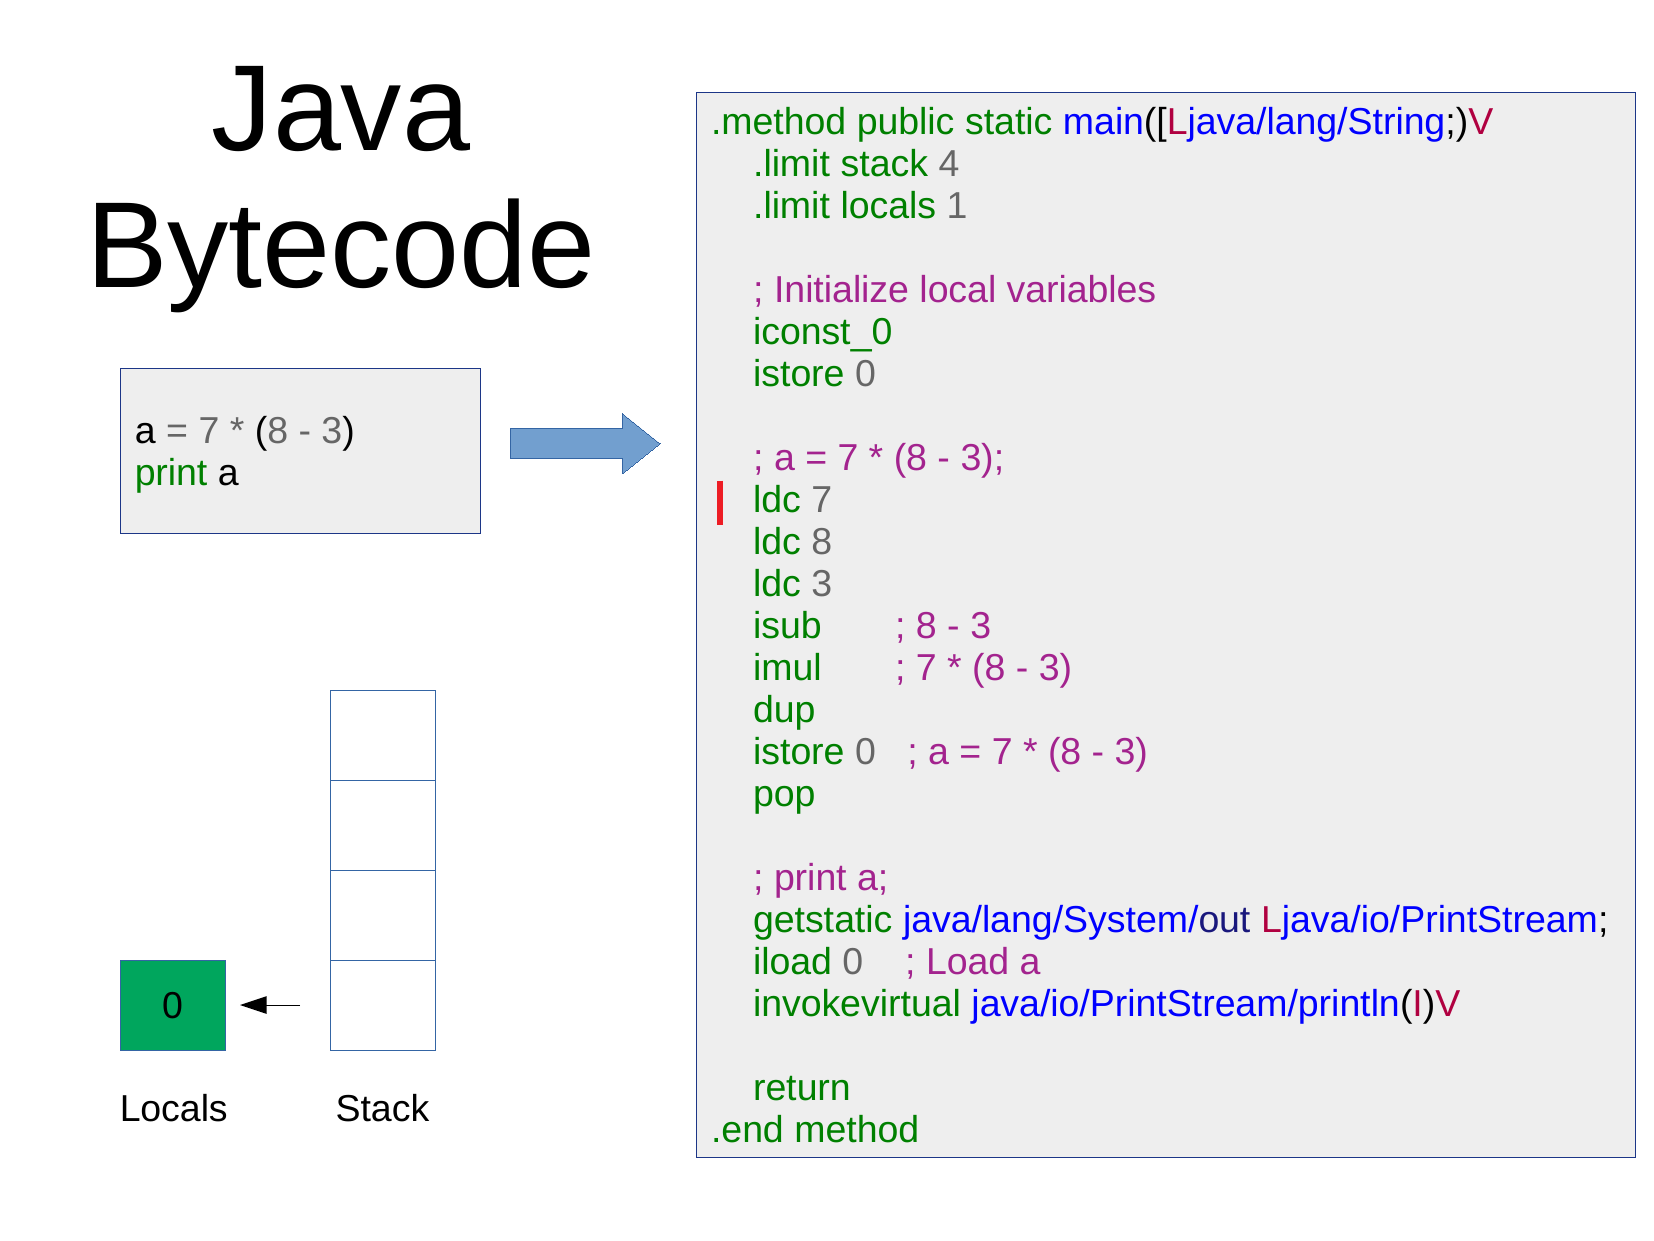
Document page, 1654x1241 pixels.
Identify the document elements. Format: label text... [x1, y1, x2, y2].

title Java Bytecode [0, 39, 683, 314]
text_box Locals [105, 1080, 256, 1137]
text_box a = 7 * (8 - 3) print a [120, 368, 481, 534]
text_box [330, 690, 436, 1051]
text_box .method public static main([Ljava/lang/String;)V .limit stack 4 .limit locals 1 ; Initialize local variables iconst_0 istore 0 ; a = 7 * (8 - 3); ldc 7 ldc 8 ldc 3 isub ; 8 - 3 imul ; 7 * (8 - 3) dup istore 0 ; a = 7 * (8 - 3) pop ; print a; getstatic java/lang/System/out Ljava/io/PrintStream; iload 0 ; Load a invokevirtual java/io/PrintStream/println(I)V return .end method [696, 92, 1636, 1158]
text_box [510, 413, 661, 474]
text_box 0 [120, 960, 226, 1051]
text_box Stack [320, 1080, 471, 1137]
